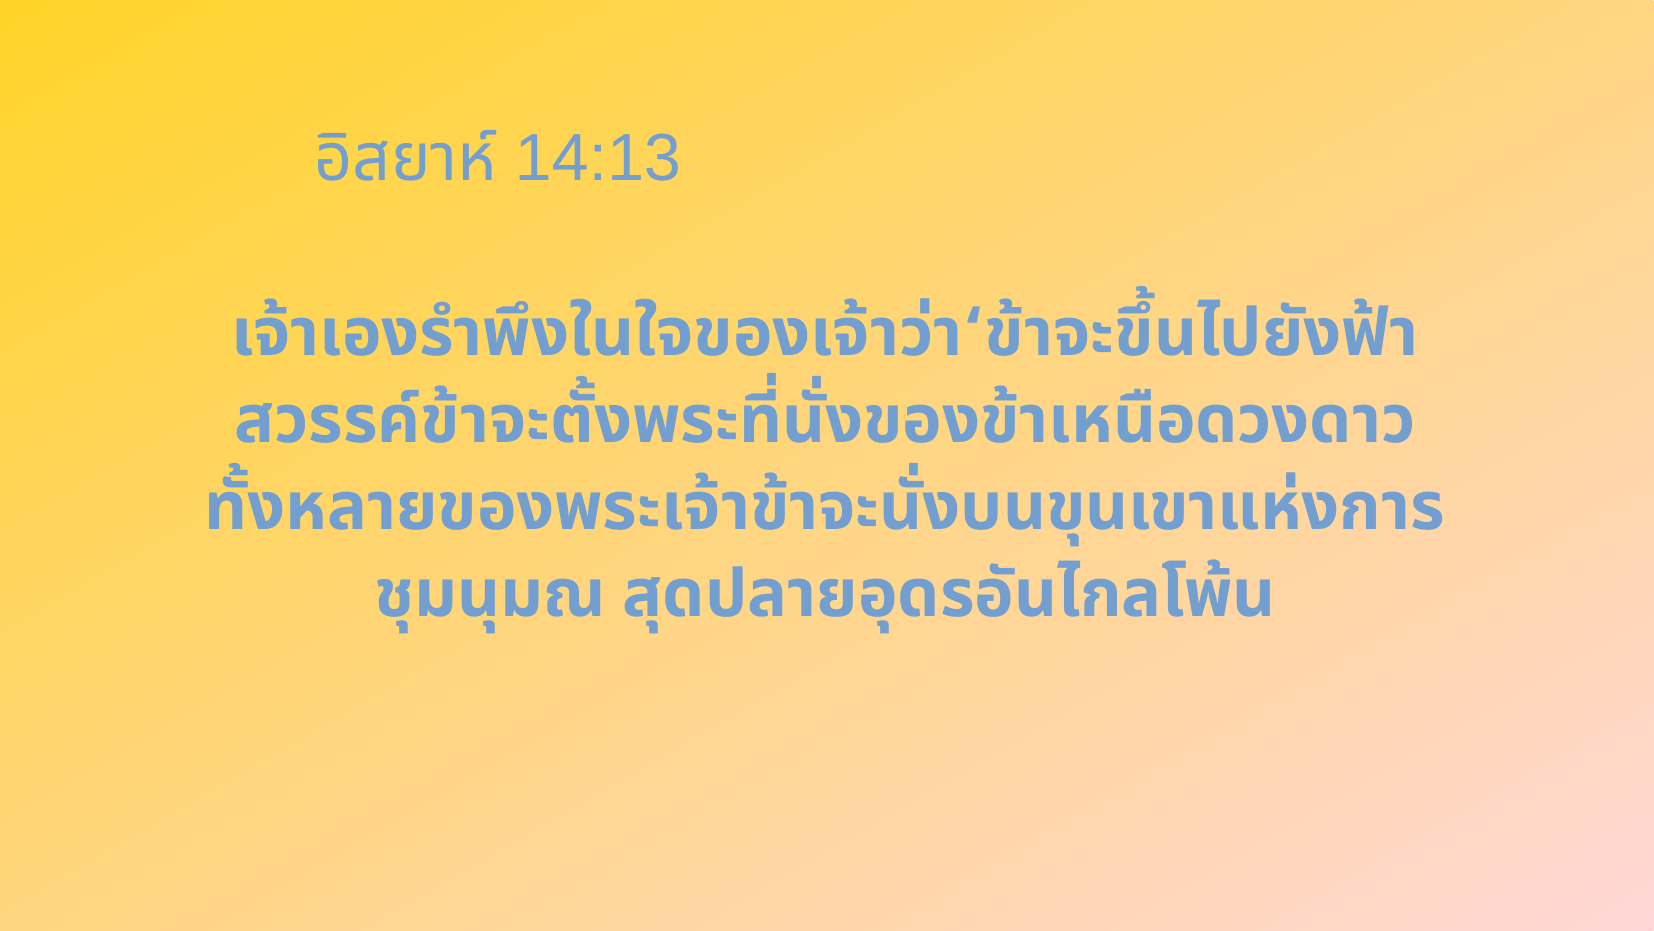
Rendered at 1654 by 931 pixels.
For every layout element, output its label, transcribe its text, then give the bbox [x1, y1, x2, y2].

text_box เจ้าเองรำพึงในใจของเจ้าว่า‘ข้าจะขึ้นไปยังฟ้าสวรรค์ข้าจะตั้งพระที่นั่งของข้าเหนือดวงดาวทั้งหลายของพระเจ้าข้าจะนั่งบนขุนเขาแห่งการชุมนุมณ สุดปลายอุดรอันไกลโพ้น [187, 288, 1463, 826]
text_box อิสยาห์ 14:13 [300, 112, 706, 217]
